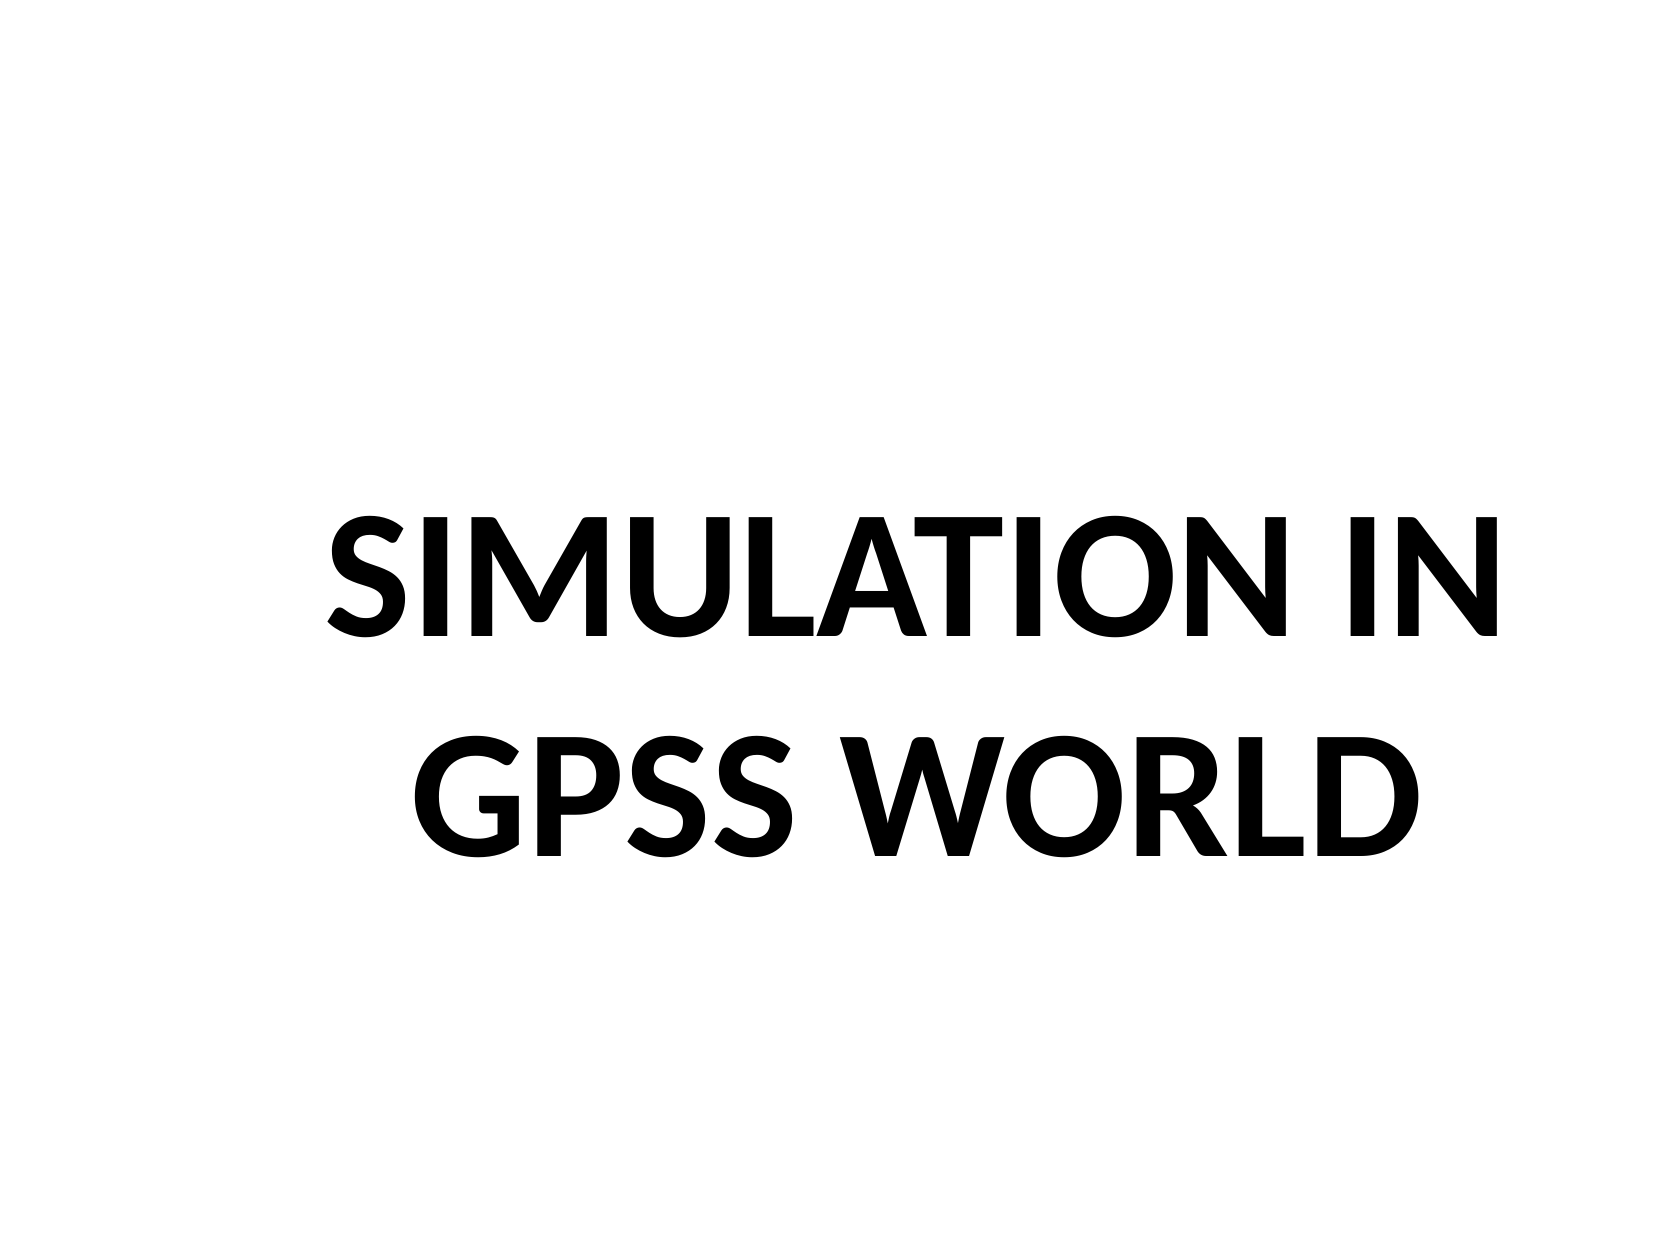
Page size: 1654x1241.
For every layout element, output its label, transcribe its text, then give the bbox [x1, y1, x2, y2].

title SIMULATION IN GPSS WORLD [214, 445, 1620, 692]
